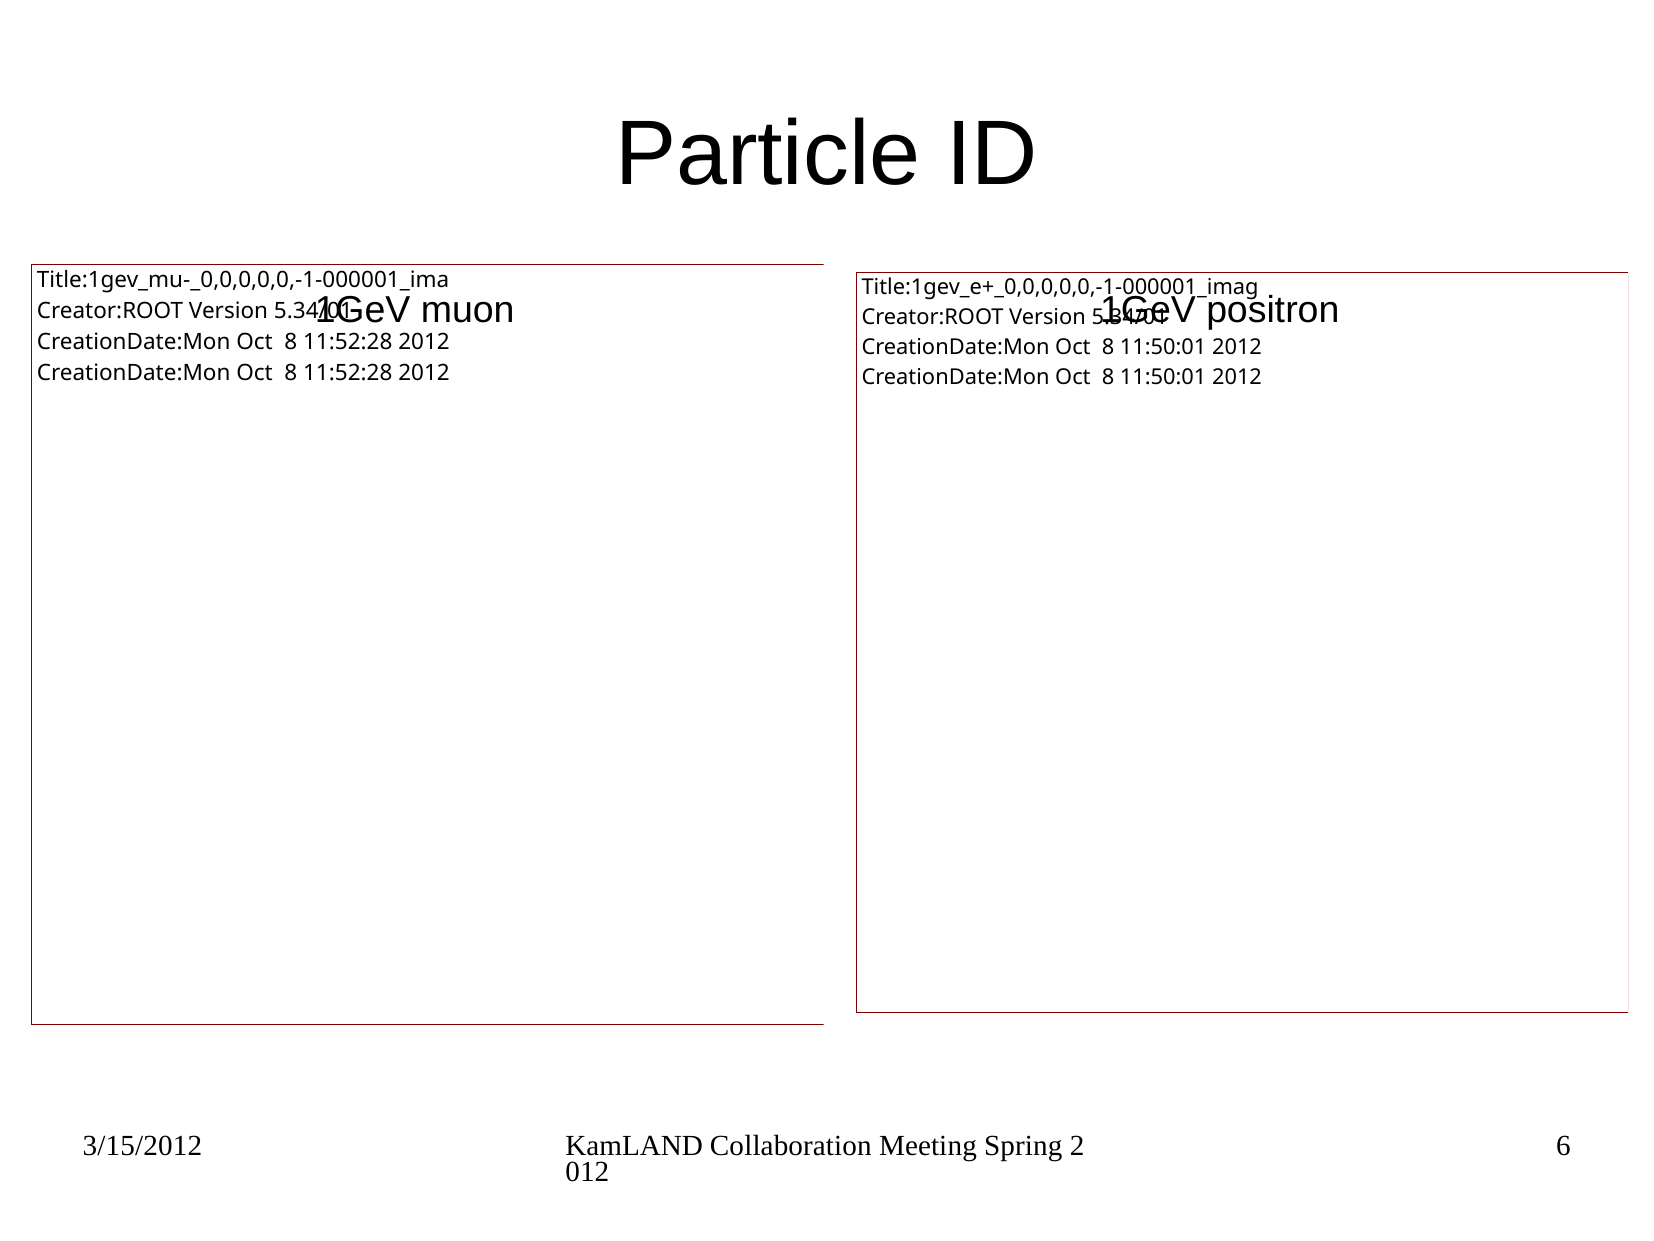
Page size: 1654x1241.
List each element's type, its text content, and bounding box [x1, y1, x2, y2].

text_box 1GeV muon [300, 280, 601, 338]
title Particle ID [82, 49, 1571, 257]
text_box 1GeV positron [1085, 280, 1386, 338]
picture [854, 270, 1629, 1013]
picture [29, 262, 824, 1025]
